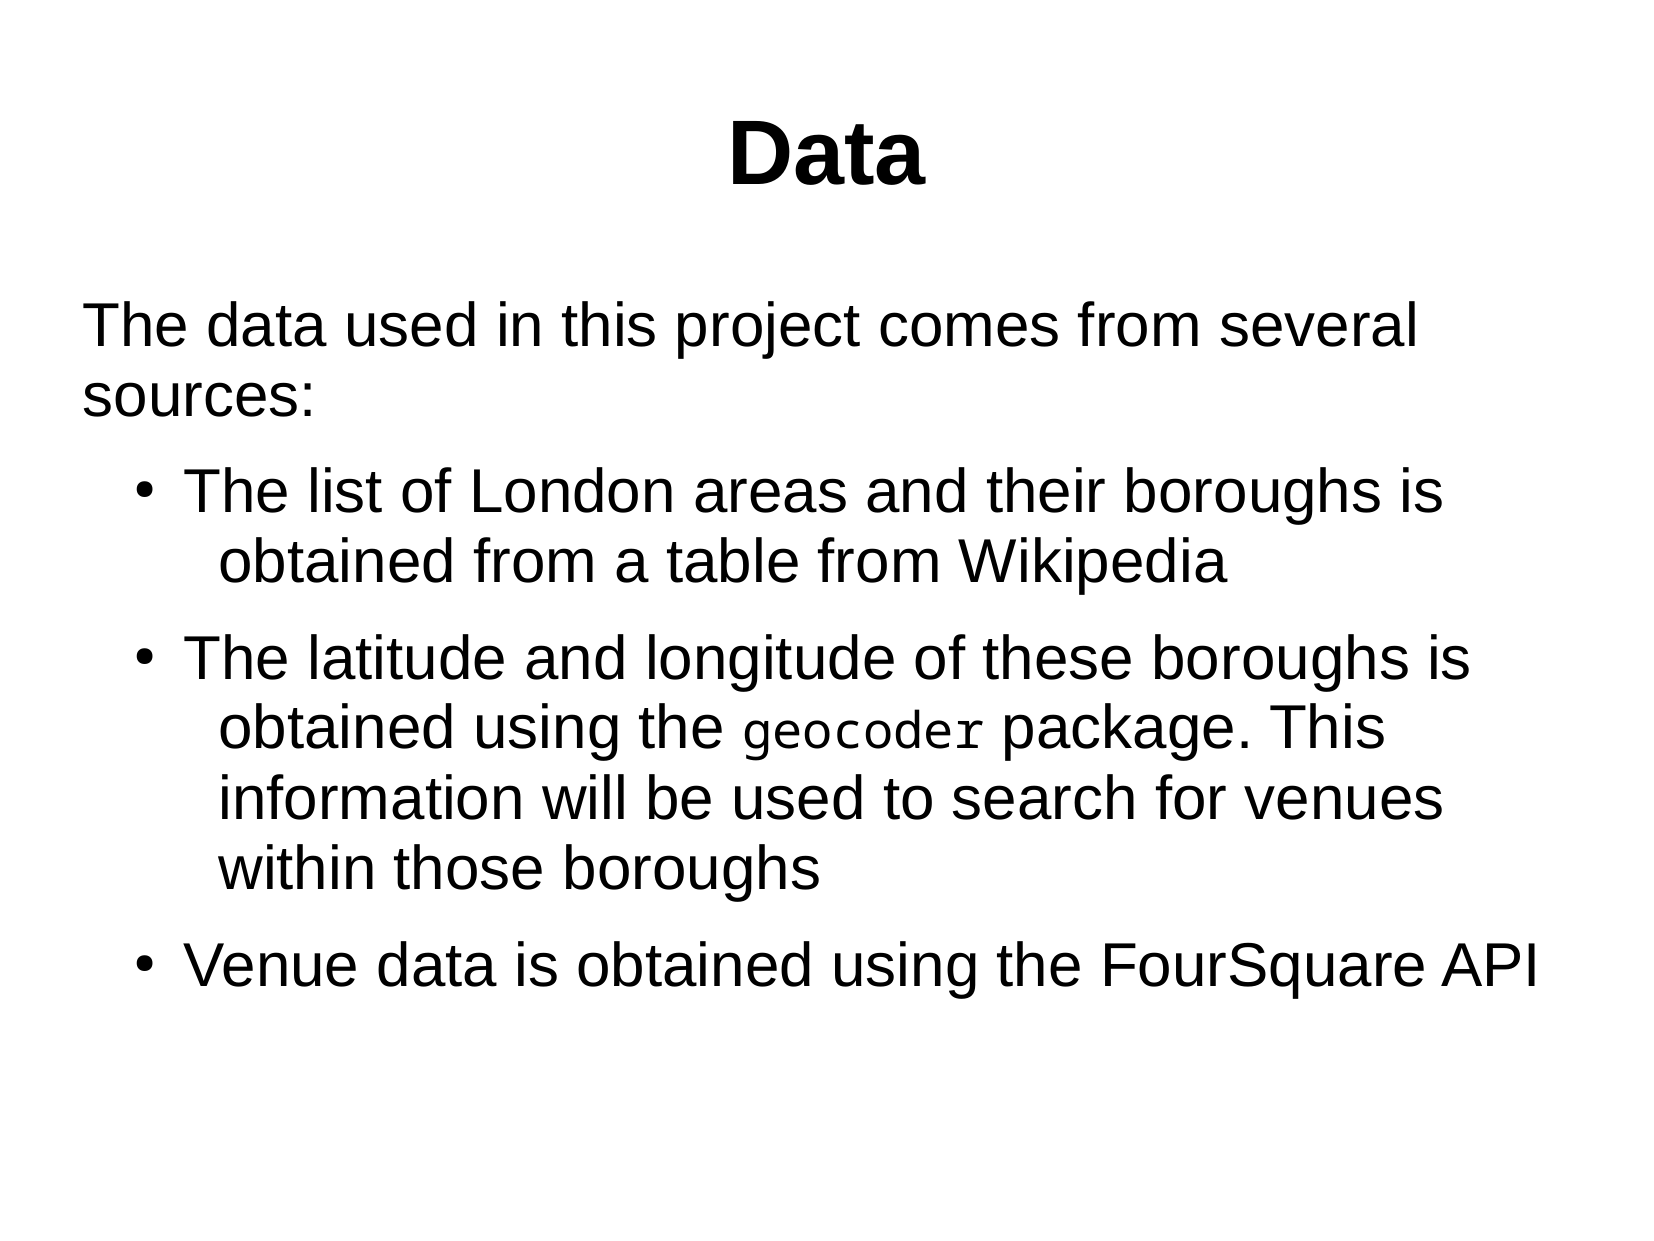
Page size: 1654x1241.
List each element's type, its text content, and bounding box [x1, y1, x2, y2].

list The data used in this project comes from several sources: The list of London areas and their boroughs is obtained from a table from Wikipedia The latitude and longitude of these boroughs is obtained using the geocoder package. This information will be used to search for venues within those boroughs Venue data is obtained using the FourSquare API [82, 290, 1571, 1010]
title Data [82, 49, 1571, 257]
